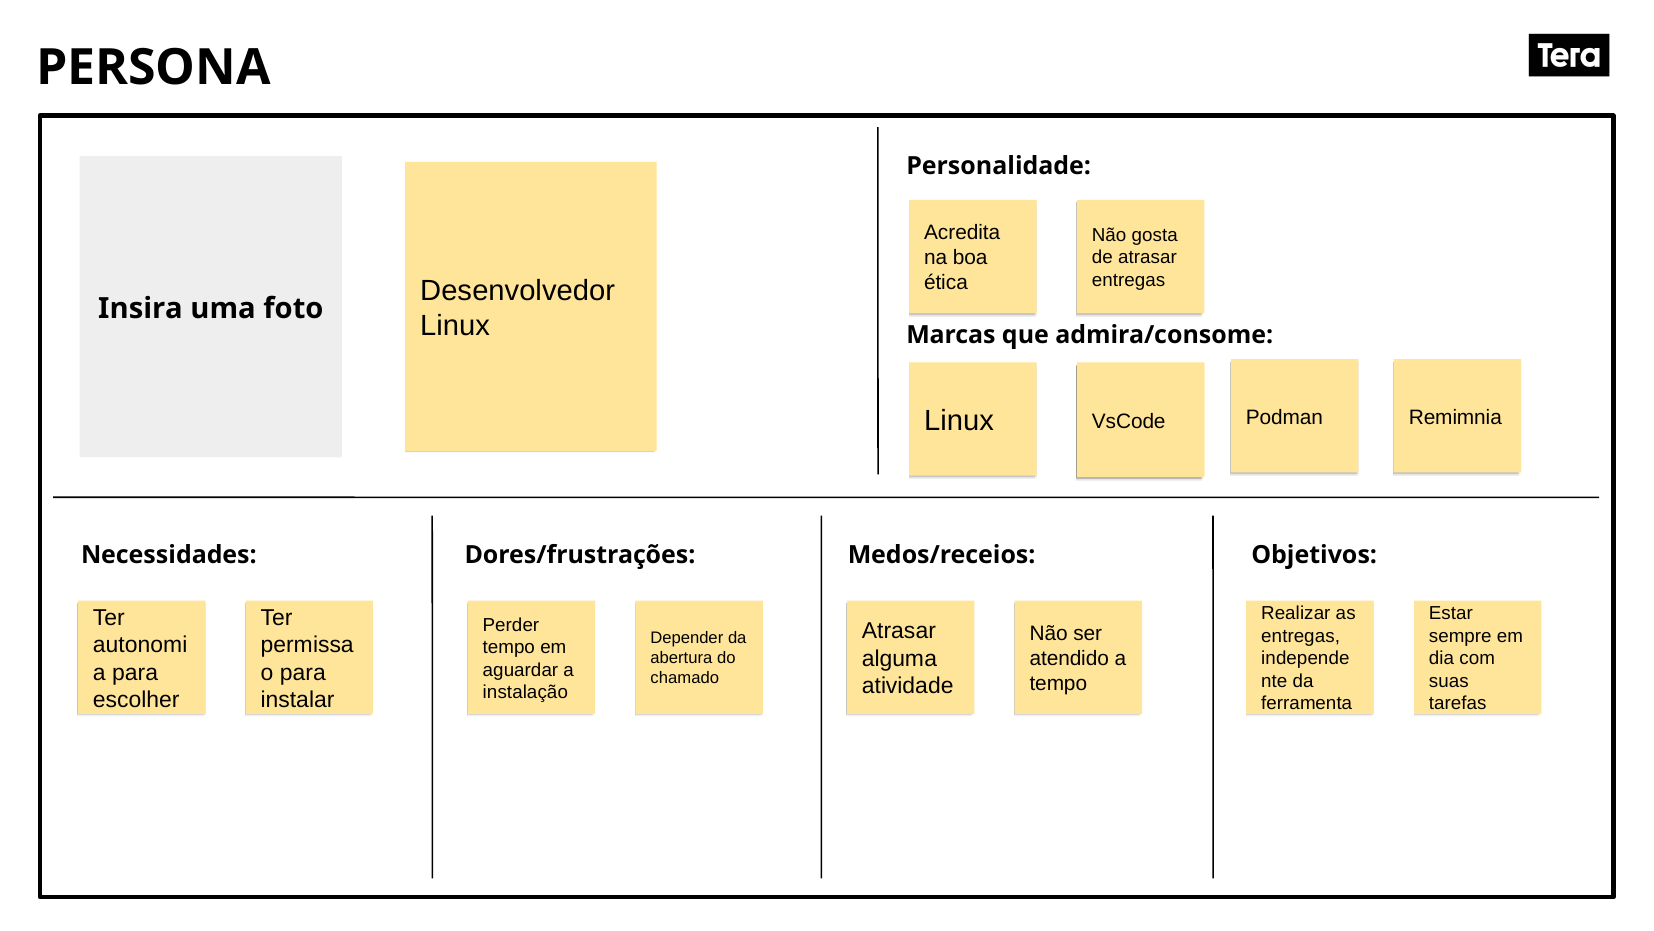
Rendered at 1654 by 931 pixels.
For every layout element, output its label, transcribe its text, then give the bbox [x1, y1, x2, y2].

text_box Estar sempre em dia com suas tarefas [1414, 600, 1542, 714]
picture [1514, 19, 1624, 91]
text_box Ter autonomia para escolher [77, 600, 206, 714]
text_box Ter permissao para instalar [245, 600, 373, 714]
text_box Remimnia [1393, 359, 1522, 473]
text_box Acredita na boa ética [909, 199, 1037, 314]
text_box Não ser atendido a tempo [1014, 600, 1143, 714]
text_box Podman [1230, 359, 1359, 473]
text_box Depender da abertura do chamado [635, 600, 763, 714]
text_box Desenvolvedor Linux [405, 161, 657, 451]
text_box Linux [909, 362, 1037, 476]
text_box VsCode [1076, 363, 1205, 478]
text_box Realizar as entregas, independente da ferramenta [1246, 600, 1374, 714]
text_box Perder tempo em aguardar a instalação [467, 600, 596, 714]
text_box Atrasar alguma atividade [846, 600, 975, 714]
text_box Não gosta de atrasar entregas [1076, 199, 1205, 314]
